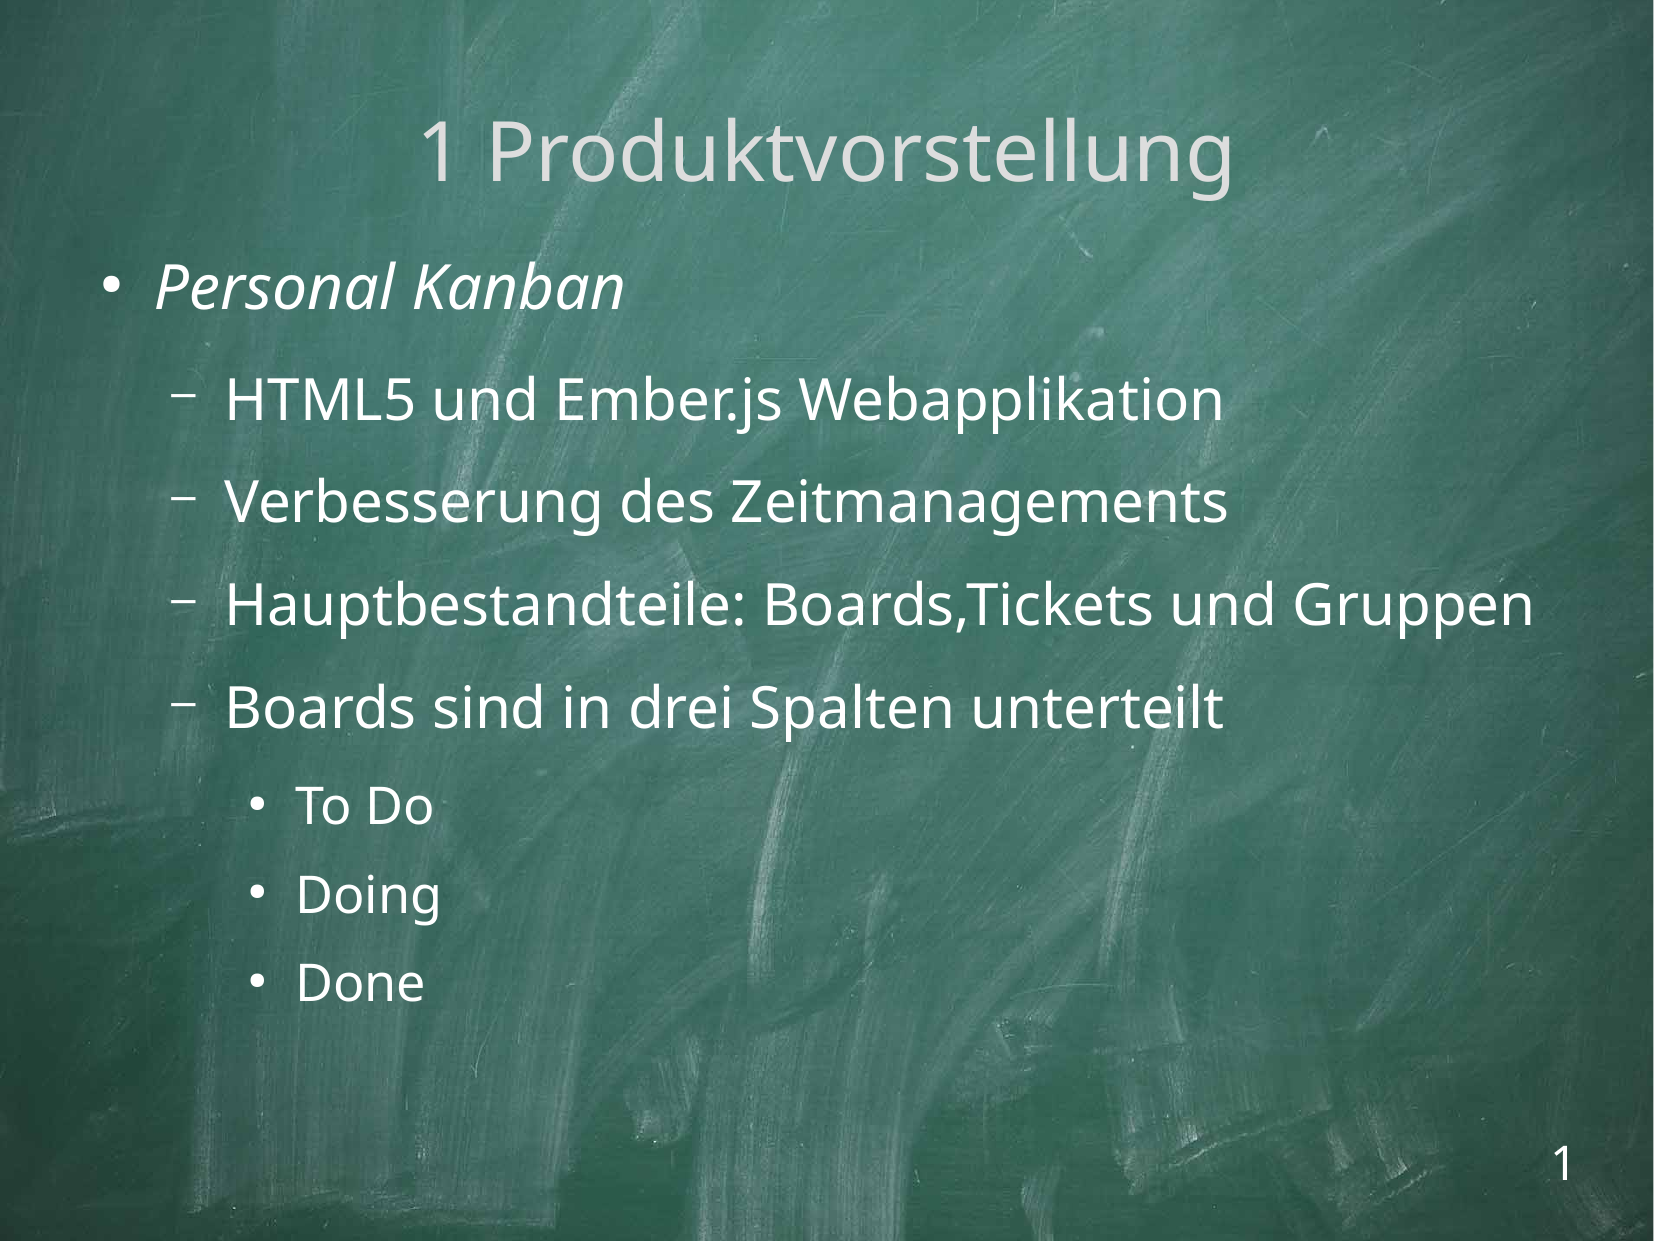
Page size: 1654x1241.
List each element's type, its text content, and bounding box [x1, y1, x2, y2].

picture [0, 0, 1654, 1241]
list Personal Kanban HTML5 und Ember.js Webapplikation Verbesserung des Zeitmanagements Hauptbestandteile: Boards,Tickets und Gruppen Boards sind in drei Spalten unterteilt To Do Doing Done [82, 243, 1571, 963]
text_box 1 [1535, 1122, 1654, 1200]
title 1 Produktvorstellung [250, 47, 1403, 243]
